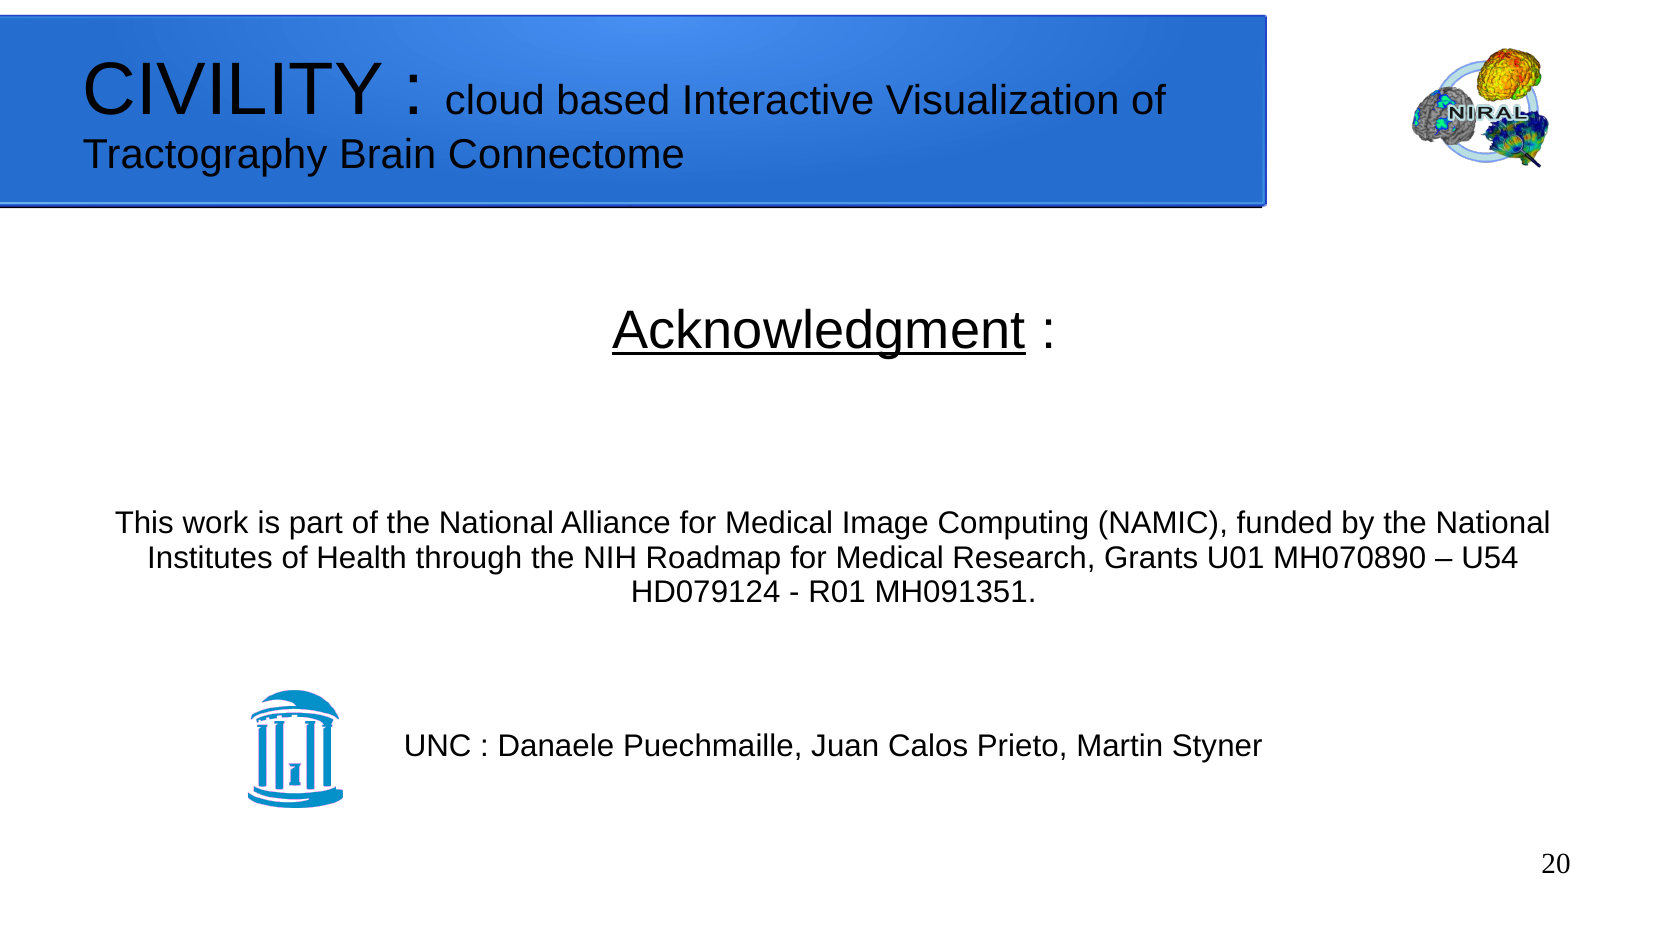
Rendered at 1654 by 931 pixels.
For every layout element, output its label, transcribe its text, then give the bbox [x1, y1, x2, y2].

title CIVILITY : cloud based Interactive Visualization of Tractography Brain Connectome [82, 35, 1235, 189]
picture [0, 13, 1270, 212]
picture [1395, 21, 1576, 196]
list Acknowledgment : This work is part of the National Alliance for Medical Image Computing (NAMIC), funded by the National Institutes of Health through the NIH Roadmap for Medical Research, Grants U01 MH070890 – U54 HD079124 - R01 MH091351. UNC : Danaele Puechmaille, Juan Calos Prieto, Martin Styner [33, 300, 1564, 826]
picture [247, 685, 346, 811]
